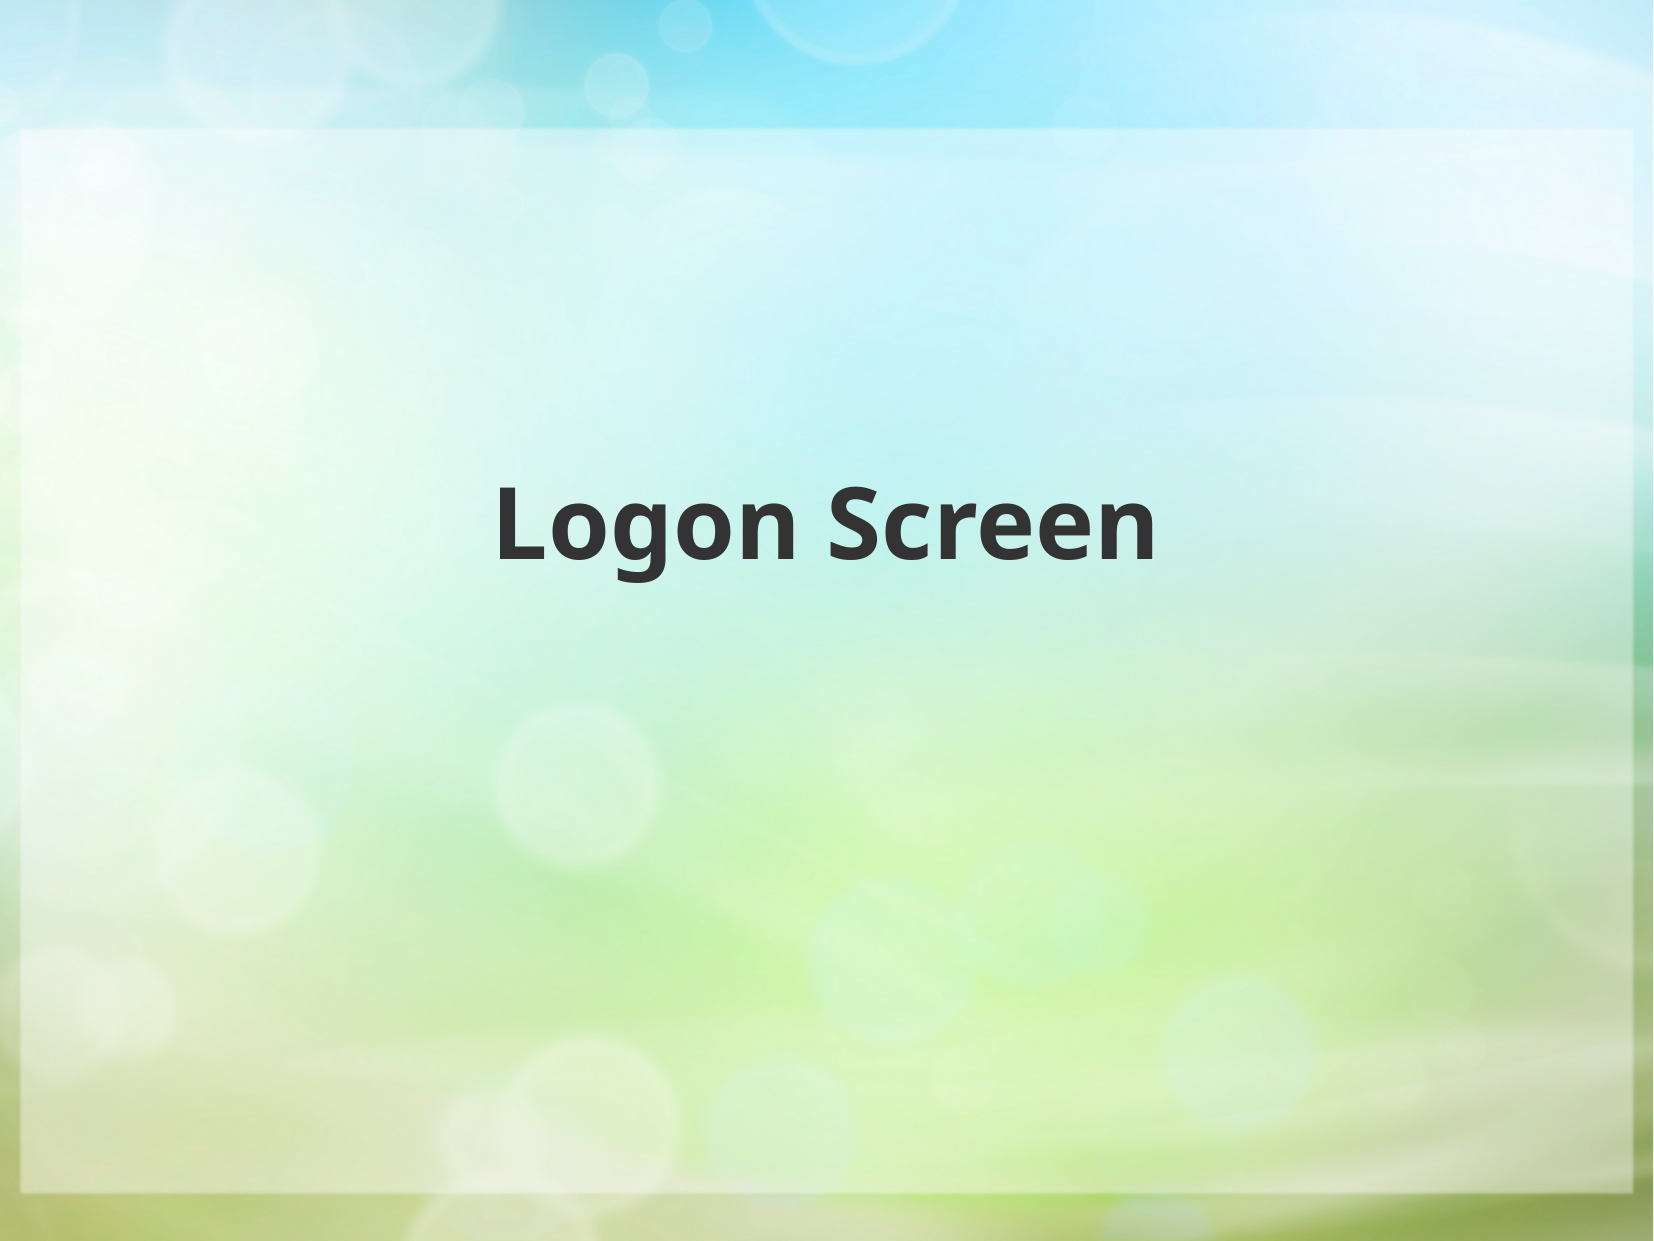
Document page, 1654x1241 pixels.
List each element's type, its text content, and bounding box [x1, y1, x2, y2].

subtitle Logon Screen [82, 0, 1571, 1042]
picture [0, 0, 1654, 1241]
